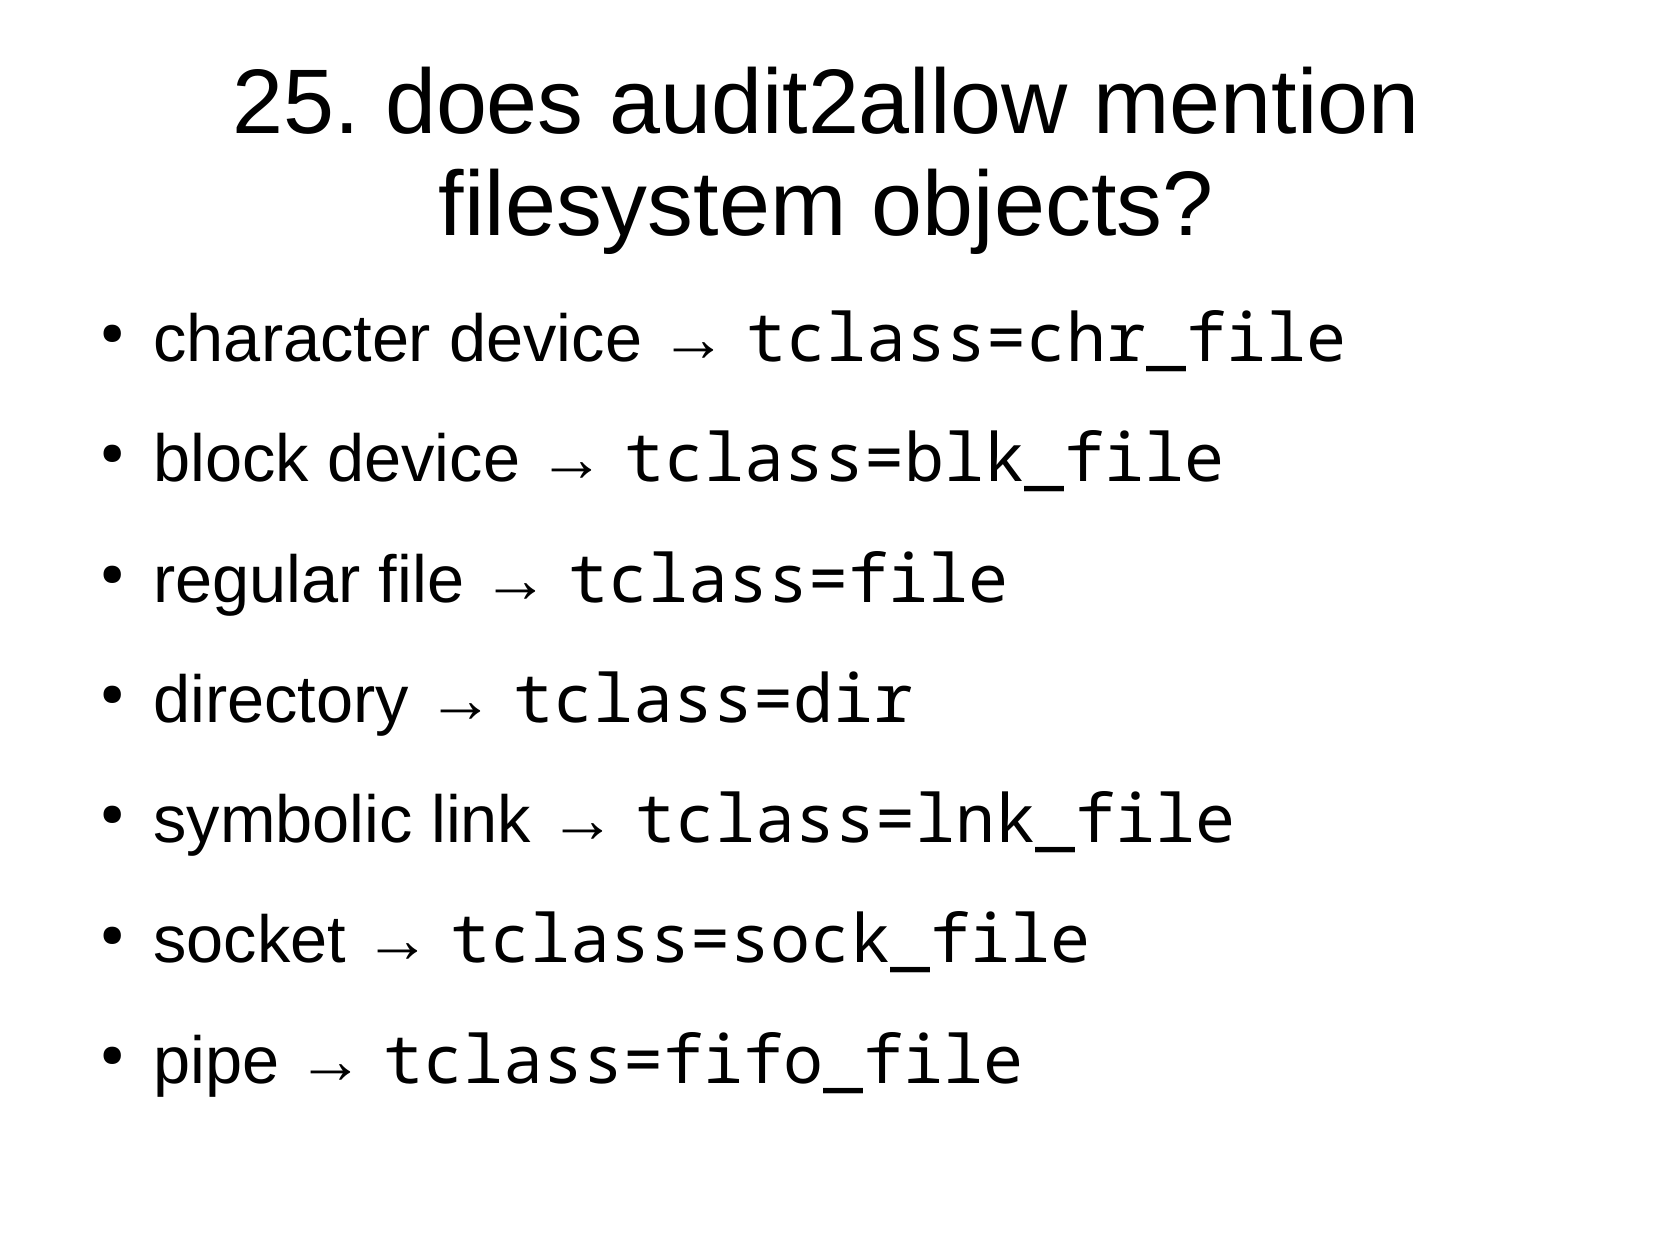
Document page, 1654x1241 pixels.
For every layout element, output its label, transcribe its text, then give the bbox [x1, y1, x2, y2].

title 25. does audit2allow mention filesystem objects? [82, 49, 1571, 257]
list character device → tclass=chr_file block device → tclass=blk_file regular file → tclass=file directory → tclass=dir symbolic link → tclass=lnk_file socket → tclass=sock_file pipe → tclass=fifo_file [82, 290, 1571, 1156]
